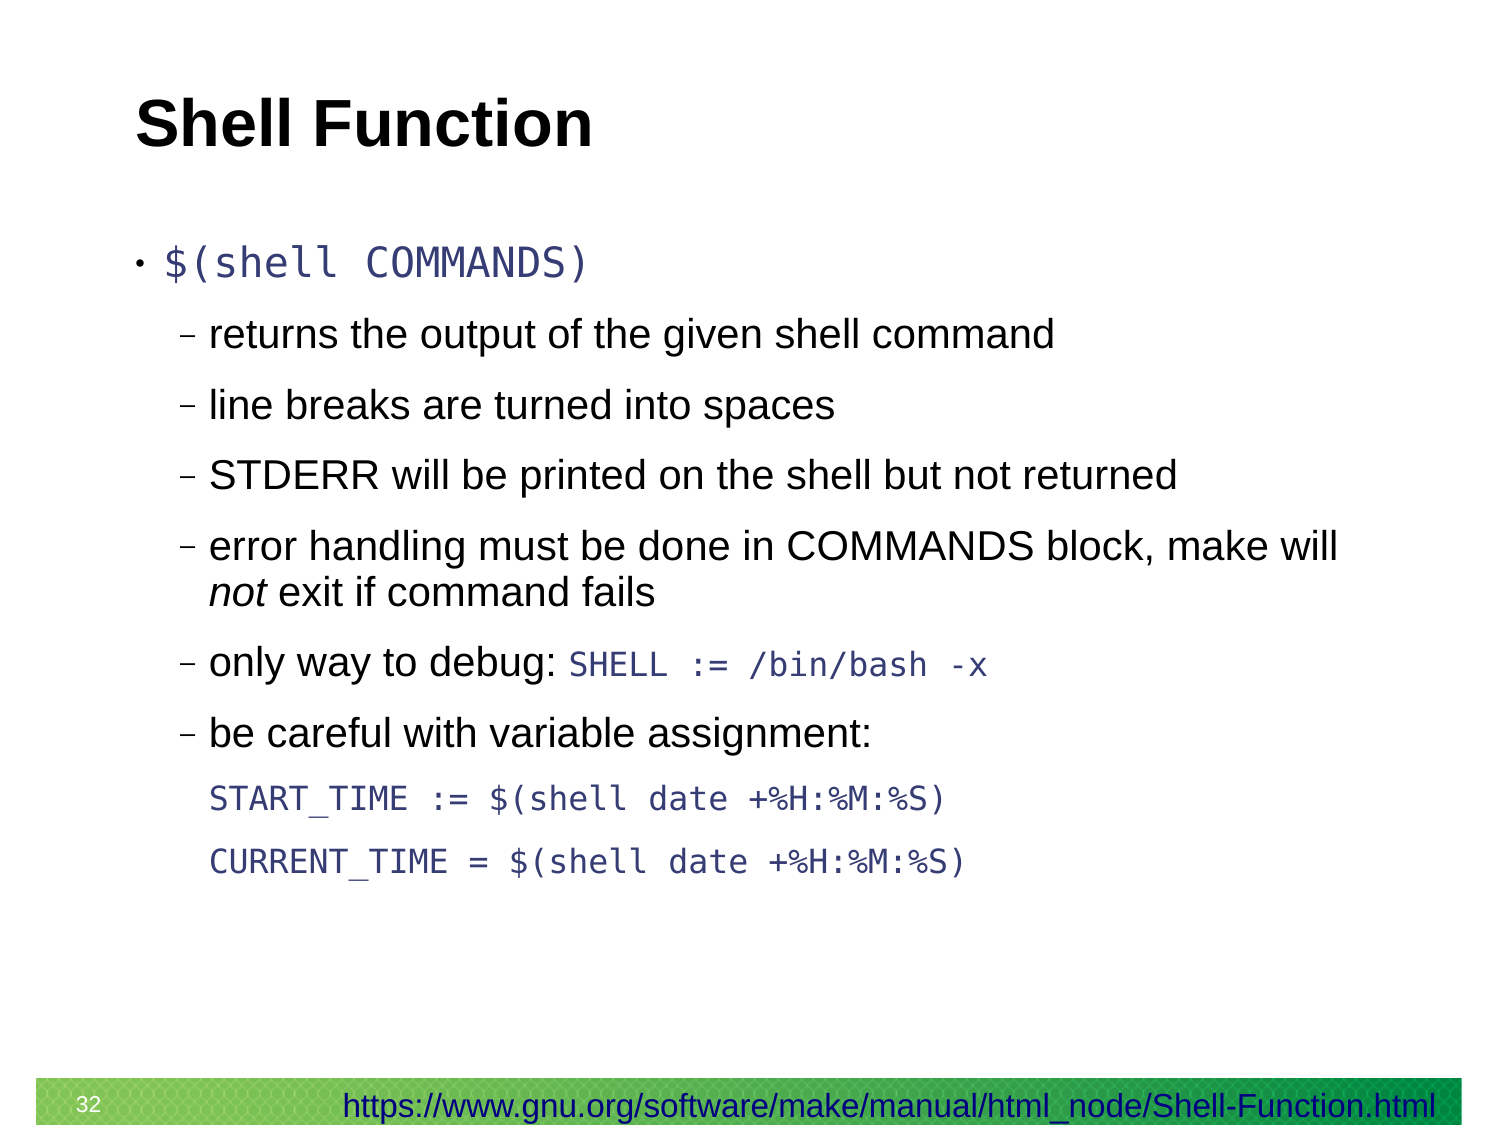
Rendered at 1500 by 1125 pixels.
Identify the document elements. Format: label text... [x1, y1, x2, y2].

list $(shell COMMANDS) returns the output of the given shell command line breaks are turned into spaces STDERR will be printed on the shell but not returned error handling must be done in COMMANDS block, make will not exit if command fails only way to debug: SHELL := /bin/bash -x be careful with variable assignment: START_TIME := $(shell date +%H:%M:%S) CURRENT_TIME = $(shell date +%H:%M:%S) [135, 238, 1372, 982]
title Shell Function [135, 41, 1372, 204]
picture [36, 1078, 1462, 1125]
text_box https://www.gnu.org/software/make/manual/html_node/Shell-Function.html [327, 1080, 1456, 1125]
